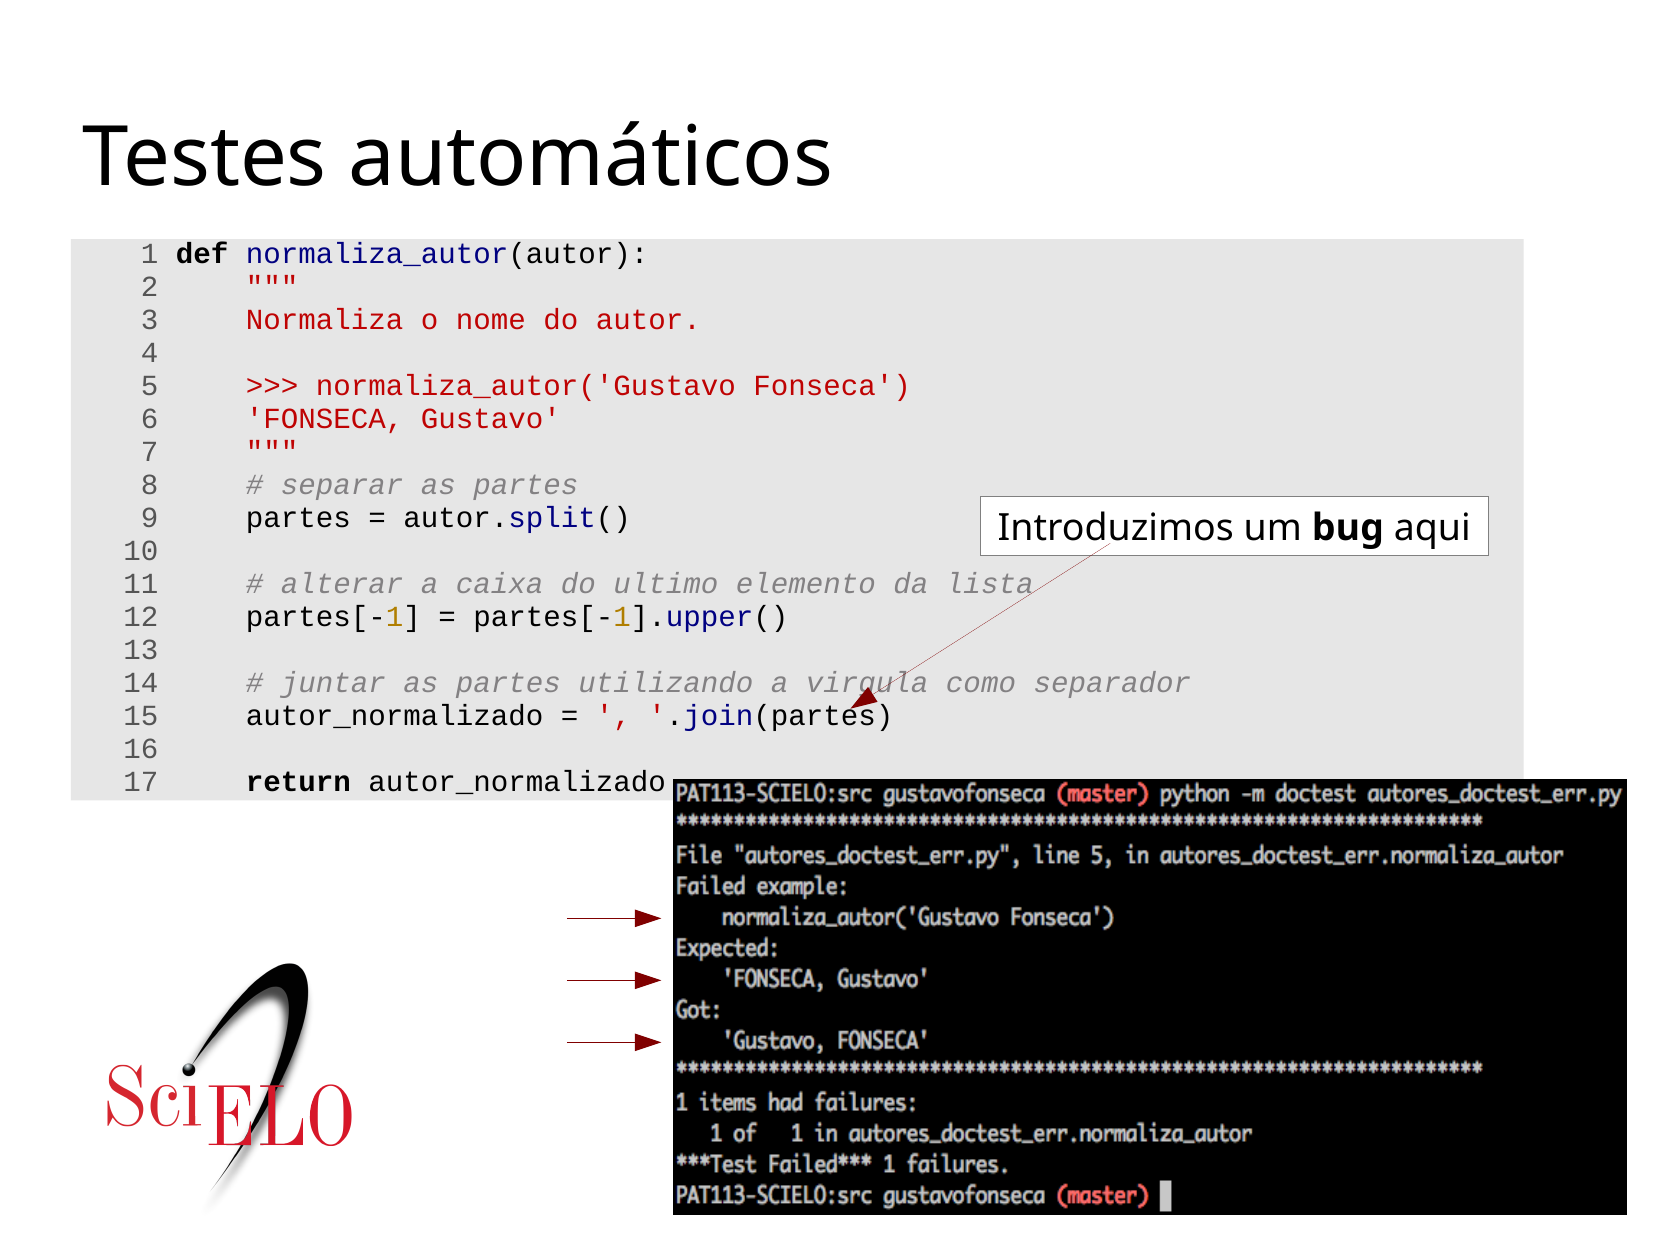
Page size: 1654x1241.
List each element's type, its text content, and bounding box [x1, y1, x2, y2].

picture [673, 779, 1627, 1215]
picture [81, 944, 367, 1231]
text_box Introduzimos um bug aqui [980, 496, 1489, 556]
subtitle 1 def normaliza_autor(autor): 2 """ 3 Normaliza o nome do autor. 4 5 >>> normaliza_autor('Gustavo Fonseca') 6 'FONSECA, Gustavo' 7 """ 8 # separar as partes 9 partes = autor.split() 10 11 # alterar a caixa do ultimo elemento da lista 12 partes[-1] = partes[-1].upper() 13 14 # juntar as partes utilizando a virgula como separador 15 autor_normalizado = ', '.join(partes) 16 17 return autor_normalizado [70, 239, 1524, 801]
title Testes automáticos [82, 49, 1571, 257]
